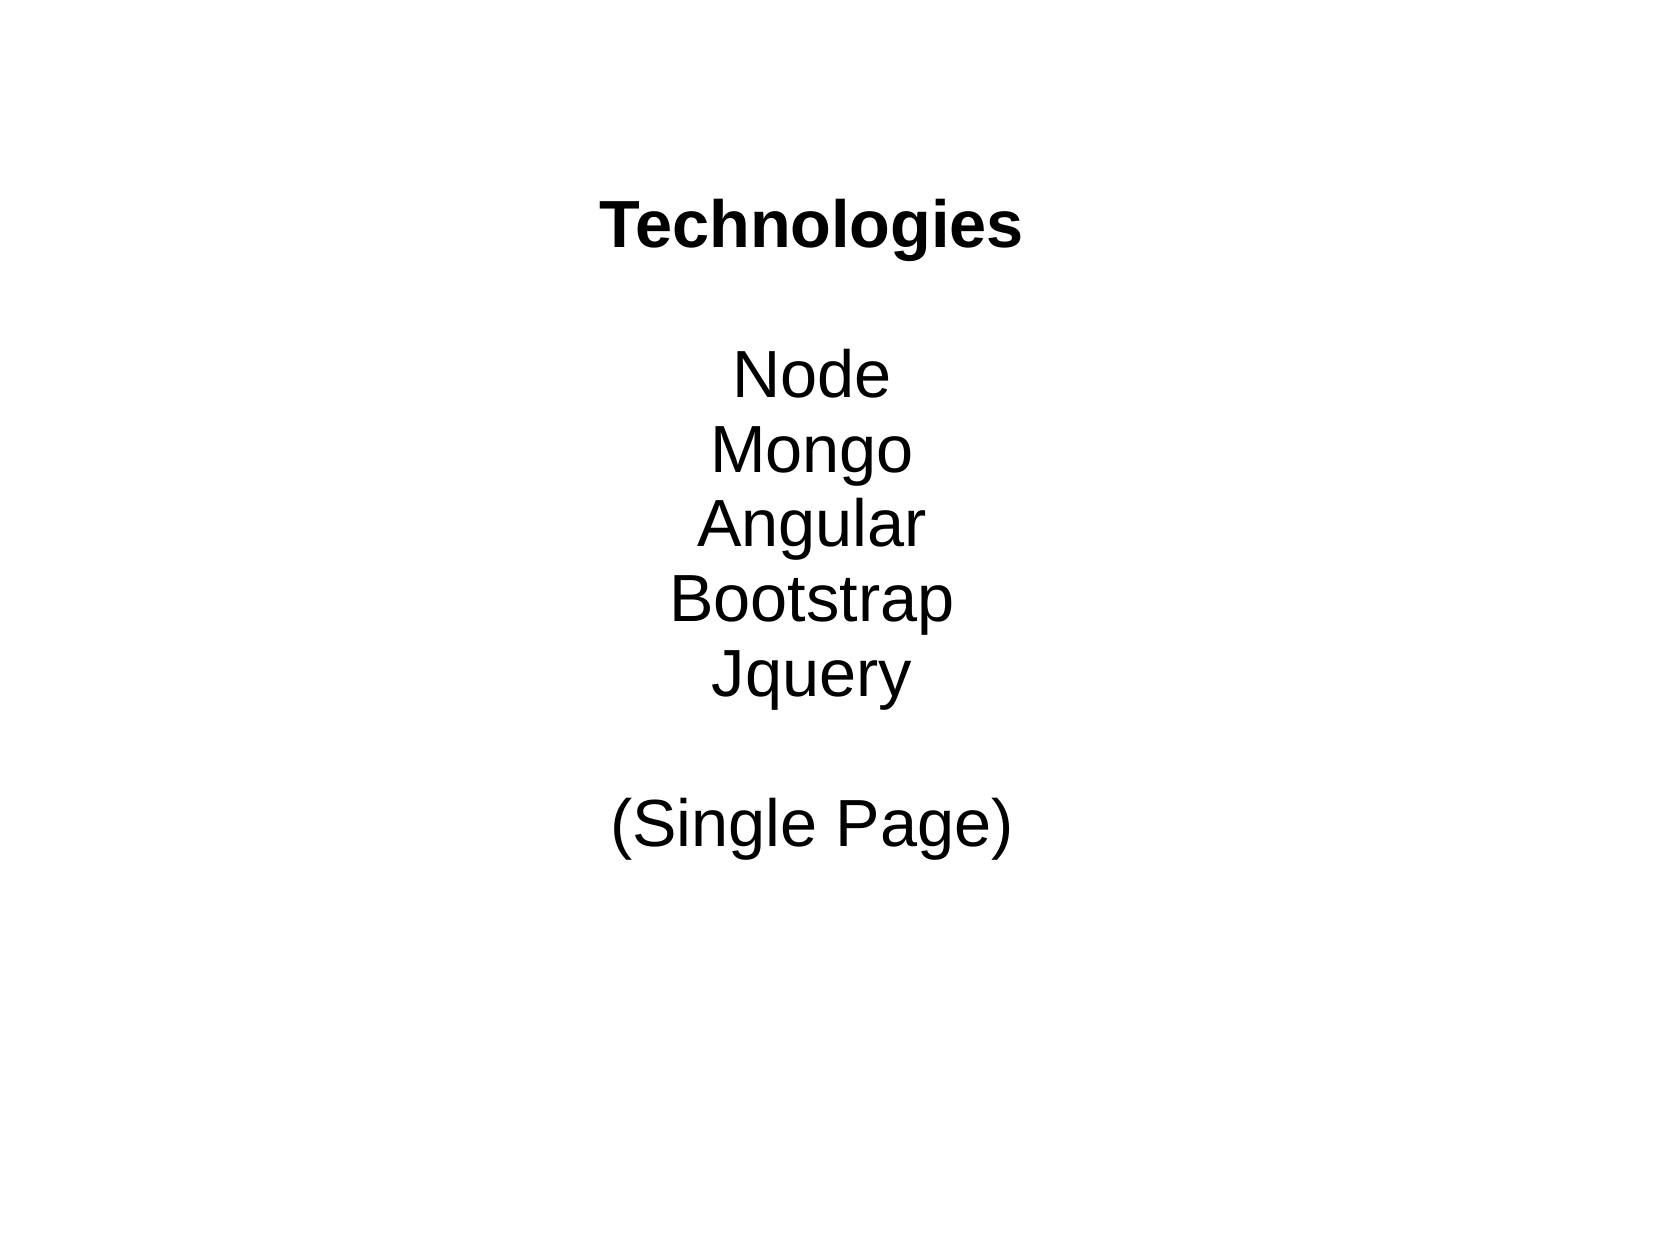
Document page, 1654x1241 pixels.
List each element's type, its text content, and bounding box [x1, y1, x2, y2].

text_box Technologies Node Mongo Angular Bootstrap Jquery (Single Page) [585, 180, 1126, 866]
